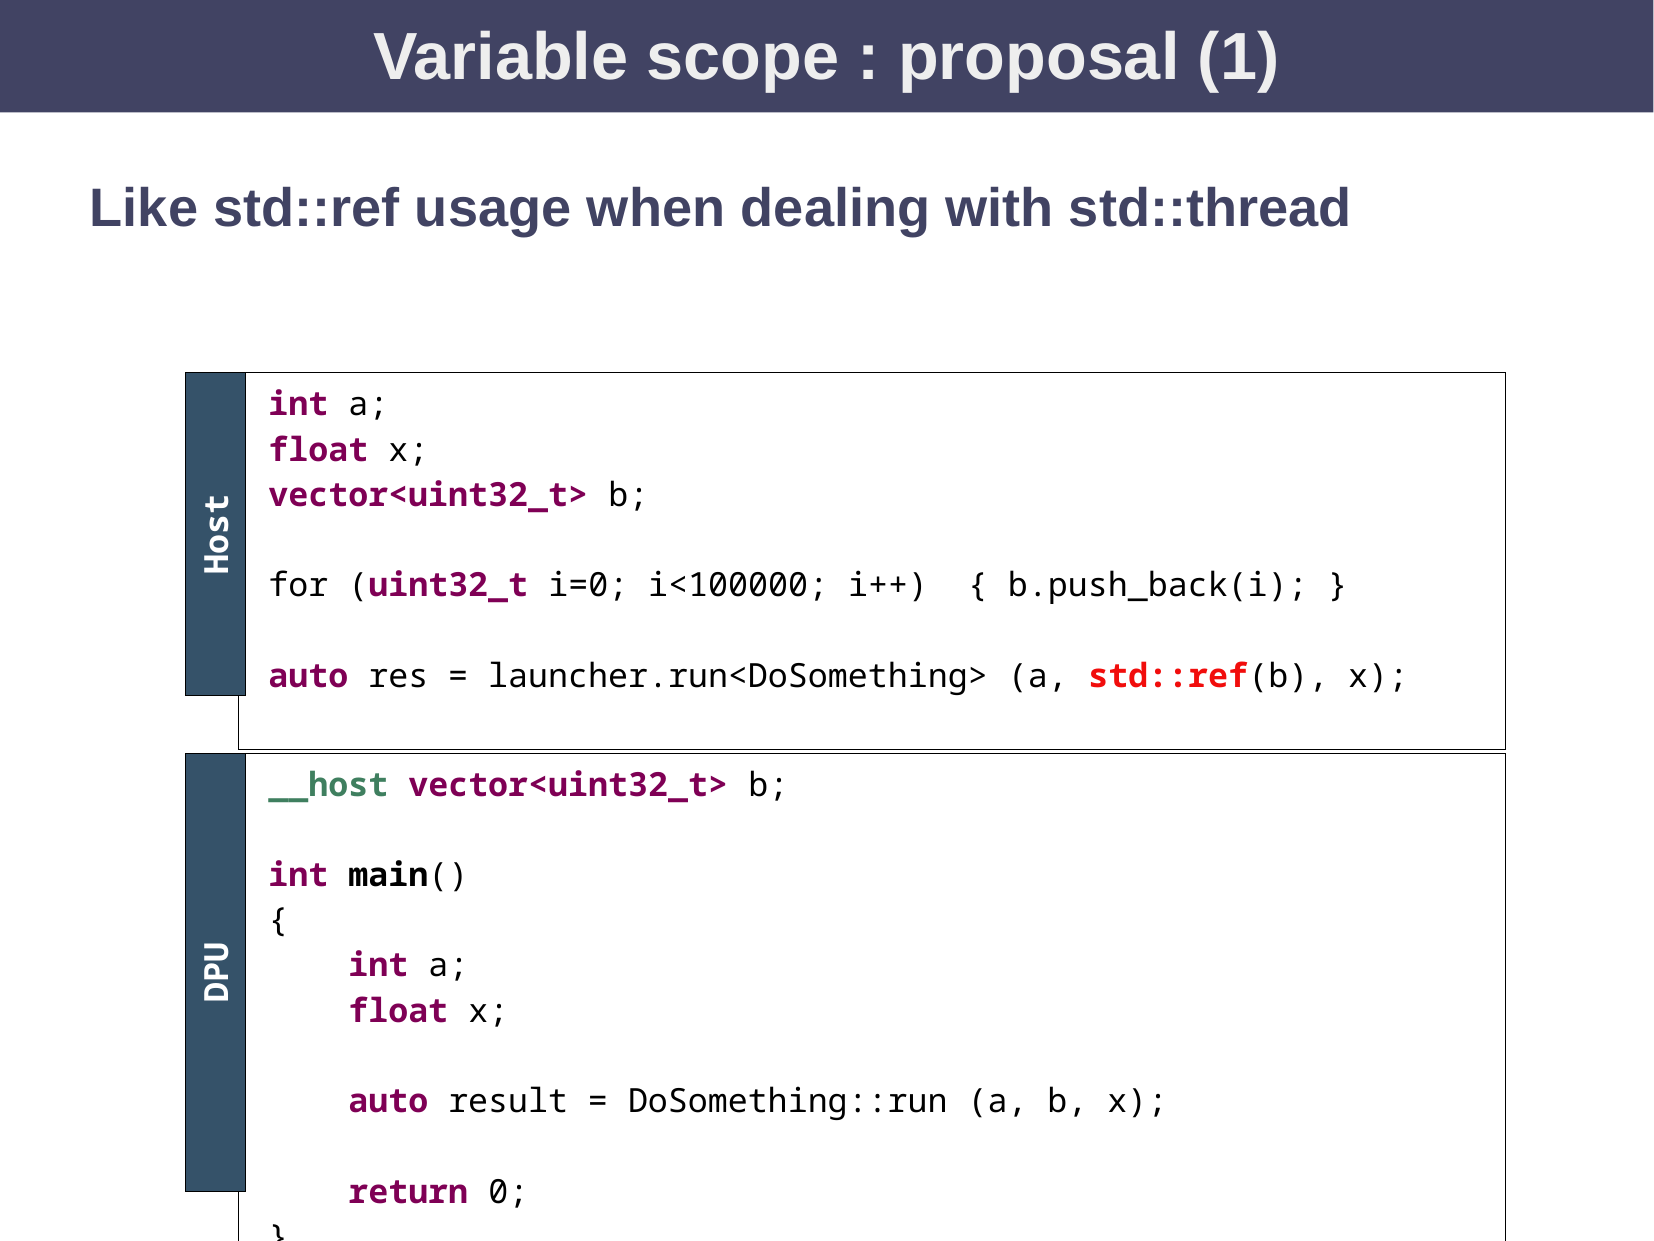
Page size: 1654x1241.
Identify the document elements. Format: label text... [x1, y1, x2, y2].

text_box DPU [185, 753, 239, 1192]
text_box Host [185, 372, 239, 696]
text_box int a; float x; vector<uint32_t> b; for (uint32_t i=0; i<100000; i++) { b.push_back(i); } auto res = launcher.run<DoSomething> (a, std::ref(b), x); [246, 372, 1506, 696]
text_box Like std::ref usage when dealing with std::thread [75, 170, 1576, 322]
text_box Variable scope : proposal (1) [0, 0, 1654, 113]
text_box __host vector<uint32_t> b; int main() { int a; float x; auto result = DoSomething::run (a, b, x); return 0; } [246, 753, 1506, 1192]
